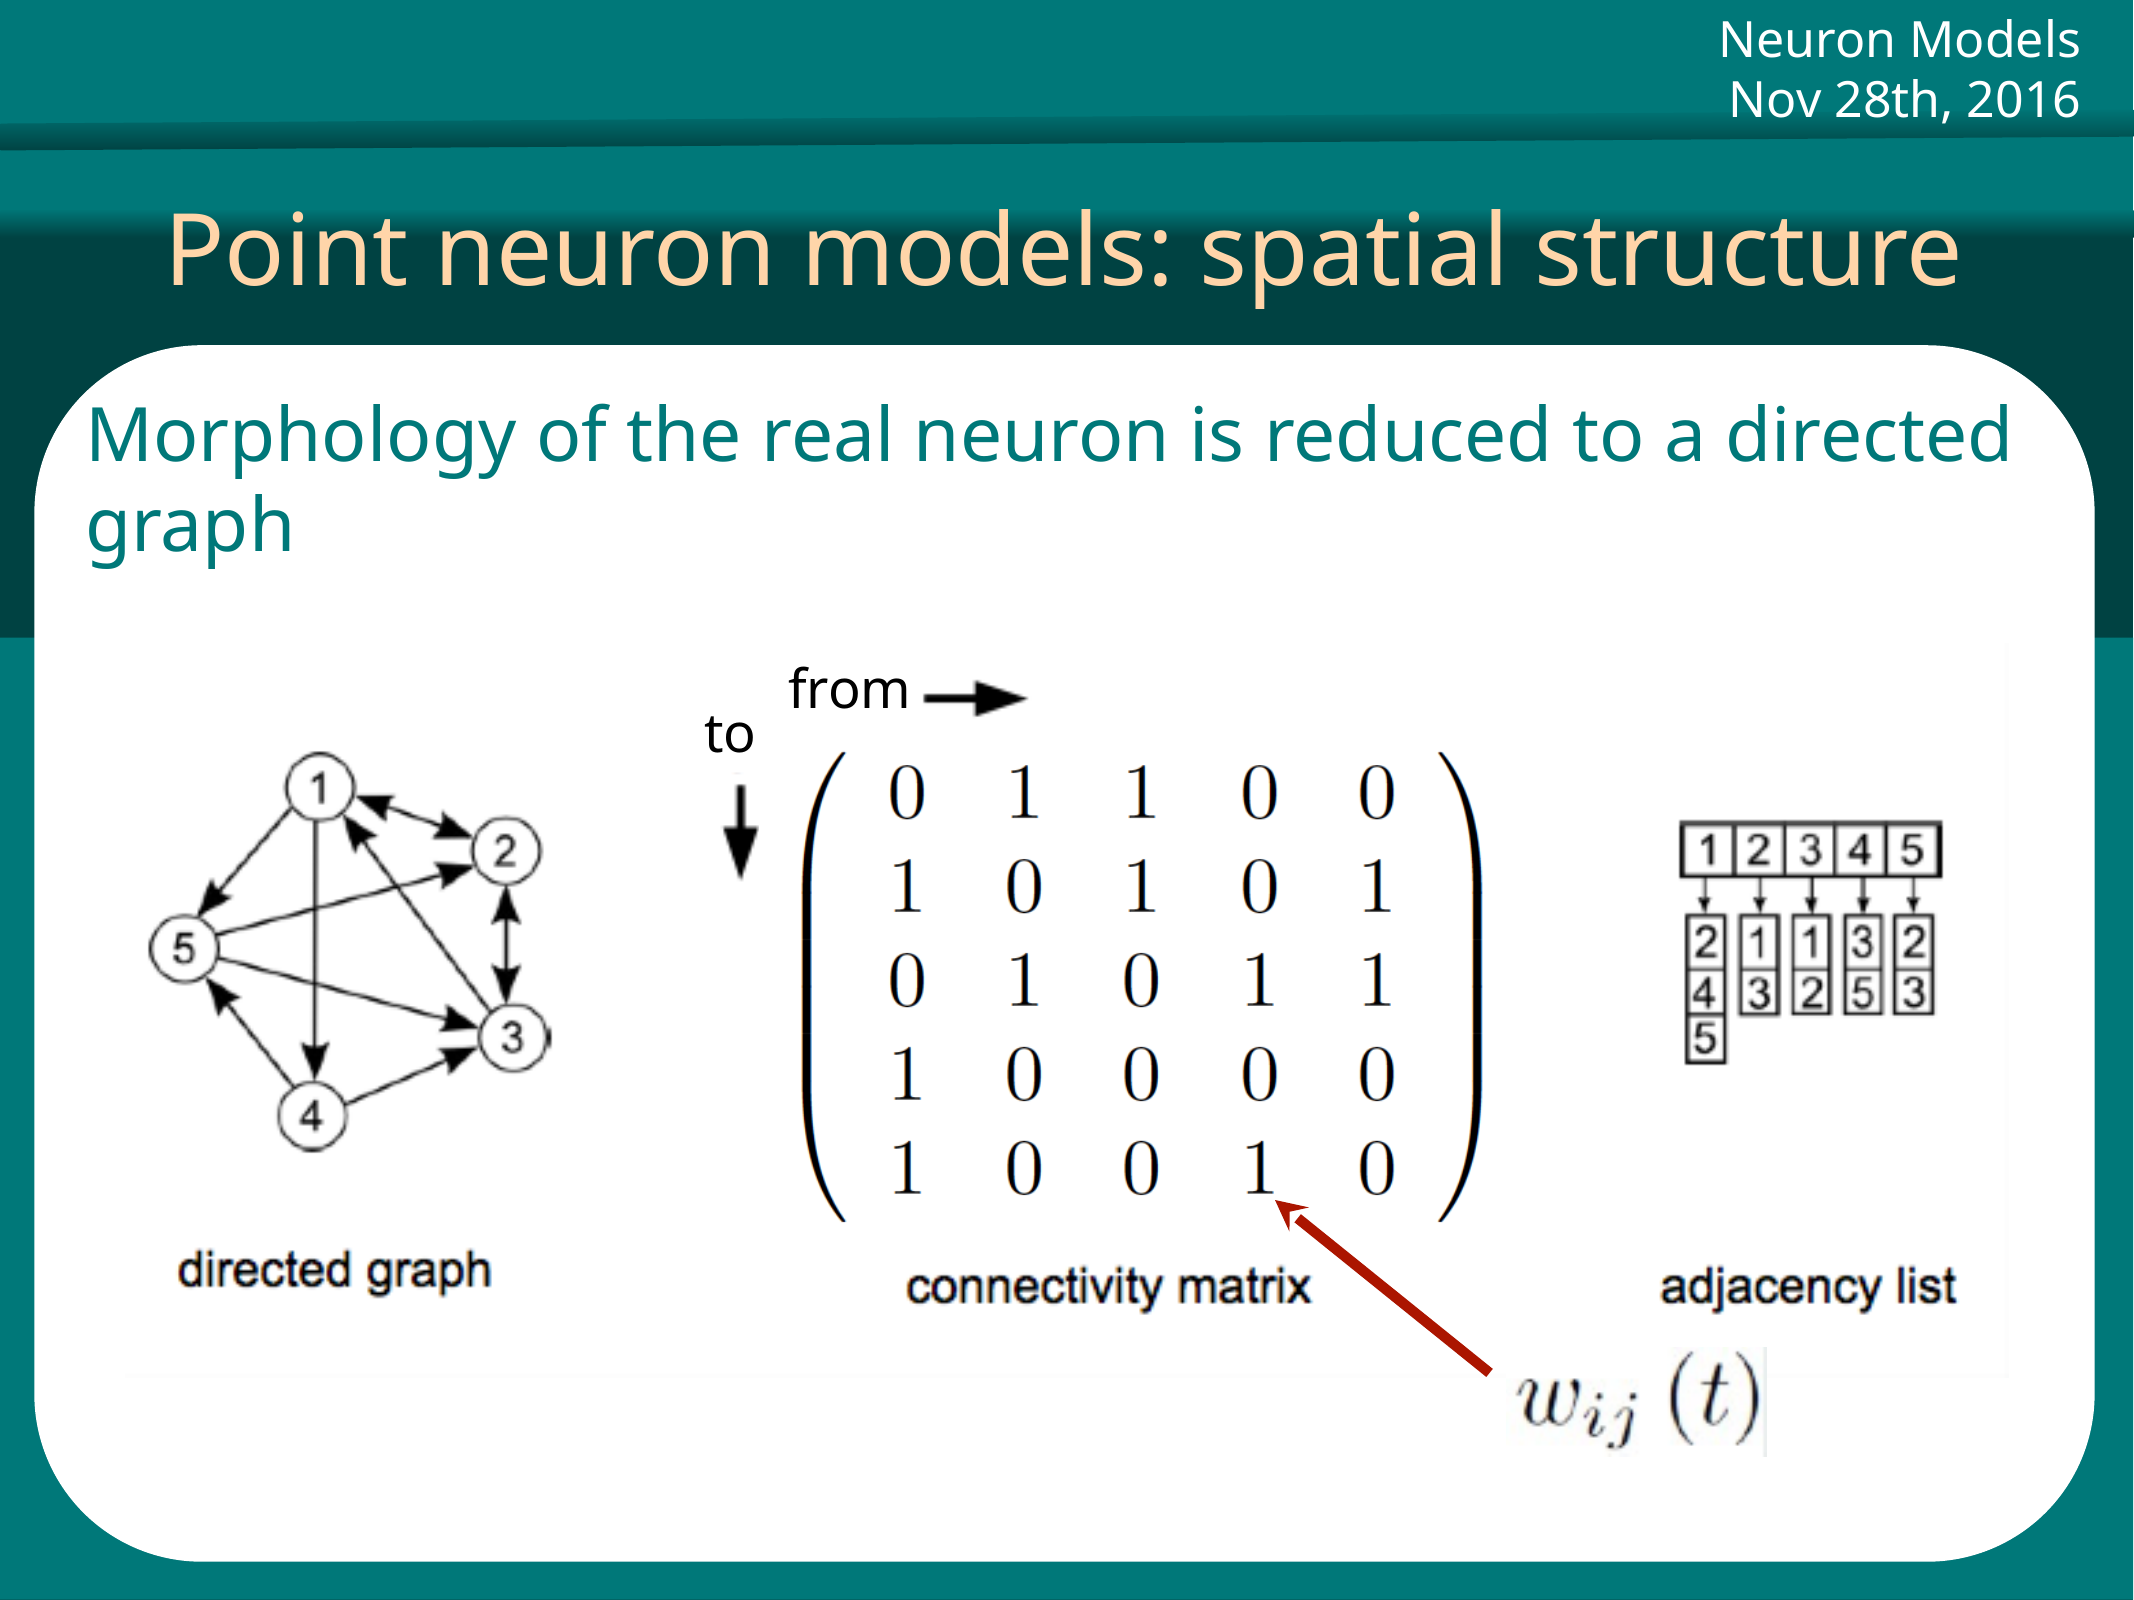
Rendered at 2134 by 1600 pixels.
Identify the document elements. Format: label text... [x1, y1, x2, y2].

text_box to [695, 690, 766, 772]
text_box Morphology of the real neuron is reduced to a directed graph [76, 394, 2094, 560]
text_box Neuron Models Nov 28th, 2016 [443, 1, 2090, 135]
text_box [675, 717, 759, 773]
text_box from [778, 646, 922, 719]
text_box Point neuron models: spatial structure [32, 153, 2097, 337]
picture [125, 643, 2009, 1457]
